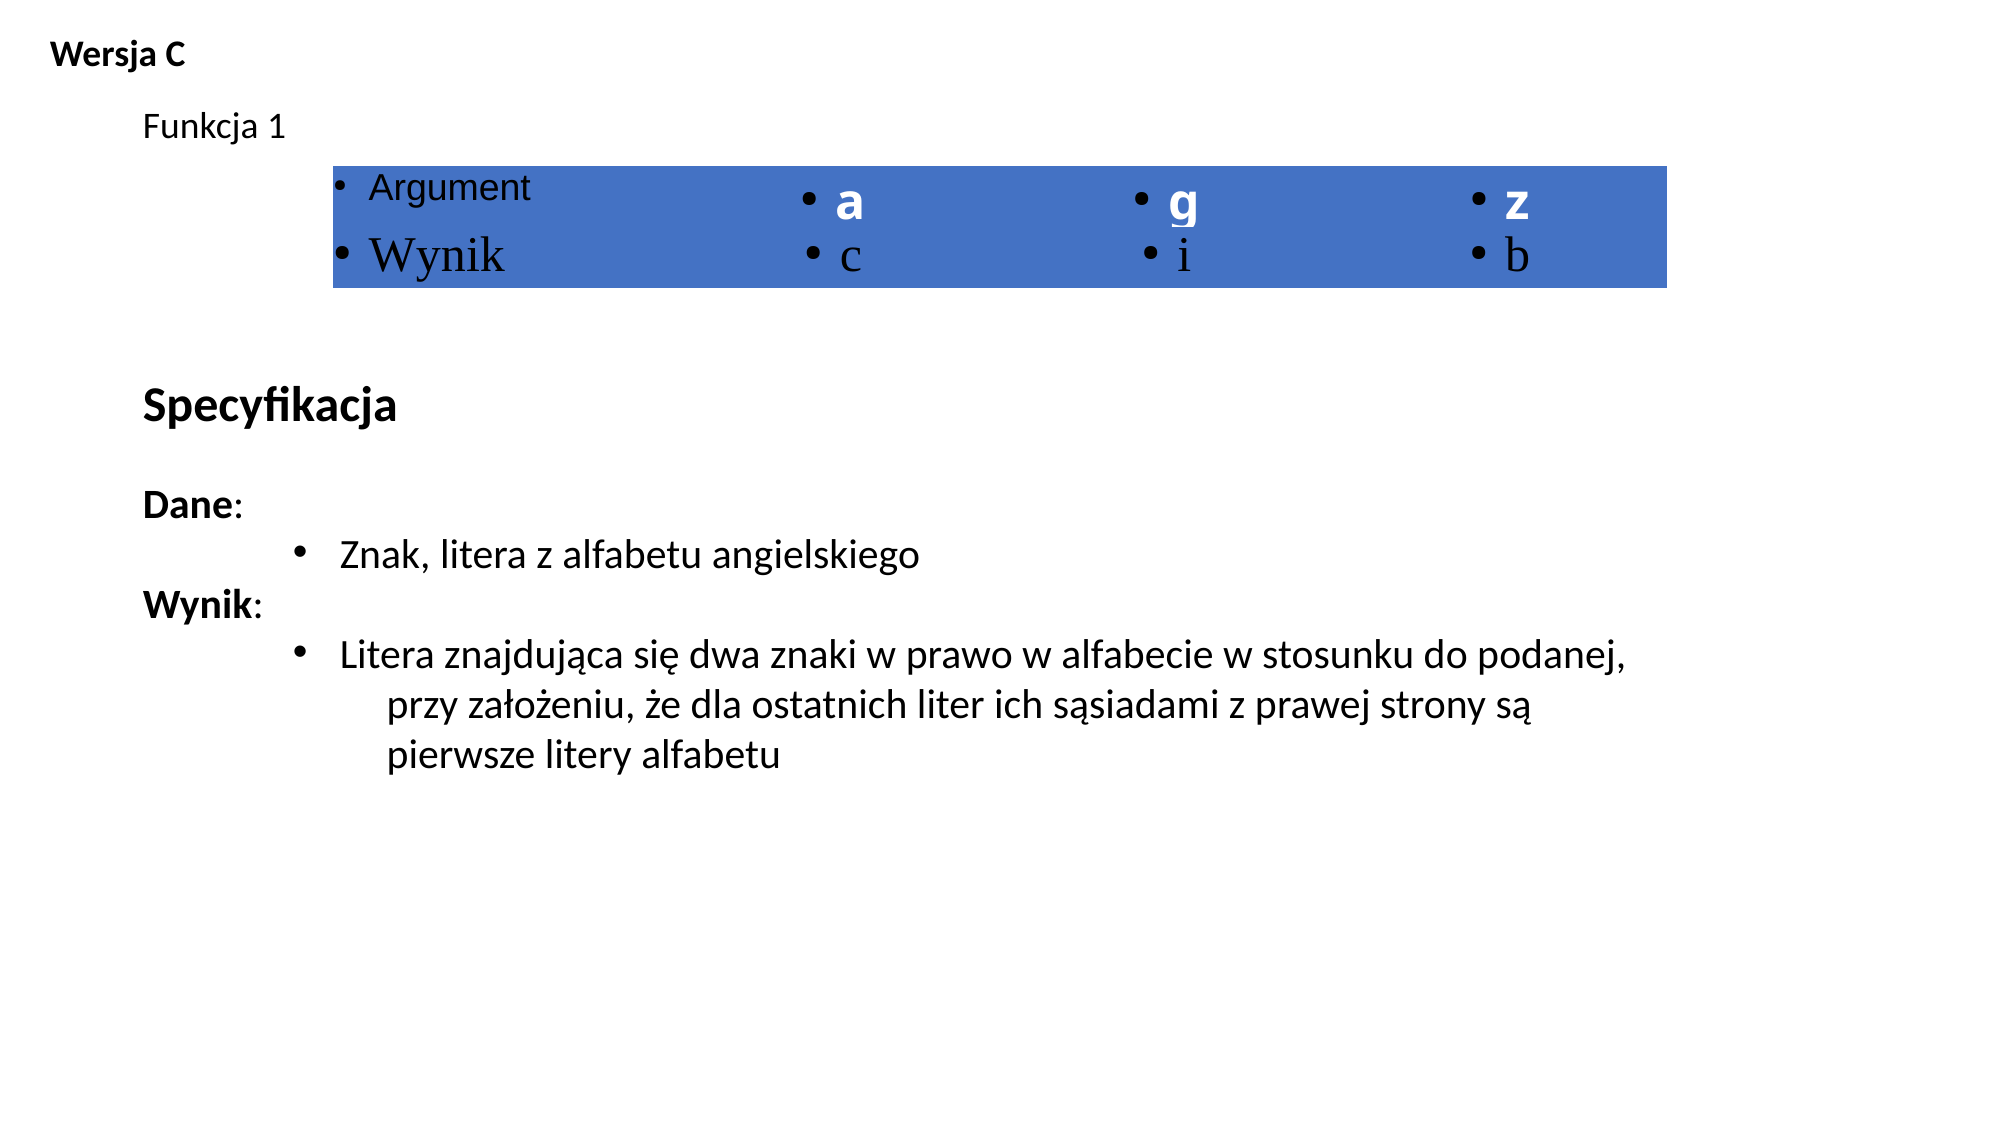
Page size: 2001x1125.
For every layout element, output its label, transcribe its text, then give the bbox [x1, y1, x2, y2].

table_header g [1178, 197, 1189, 214]
table_header a [667, 166, 1000, 227]
table_header Argument [333, 166, 667, 227]
table_header z [1333, 166, 1667, 227]
table_cell Wynik [333, 227, 667, 288]
text_box Wersja C [34, 21, 203, 83]
table_cell i [1000, 227, 1333, 288]
table_cell b [1333, 227, 1667, 288]
text_box Funkcja 1 [127, 94, 394, 155]
text_box Specyfikacja Dane: Znak, litera z alfabetu angielskiego Wynik: Litera znajdująca się dwa znaki w prawo w alfabecie w stosunku do podanej, przy założeniu, że dla ostatnich liter ich sąsiadami z prawej strony są pierwsze litery alfabetu [127, 364, 1667, 789]
table_header g [1000, 166, 1333, 227]
table_cell c [667, 227, 1000, 288]
